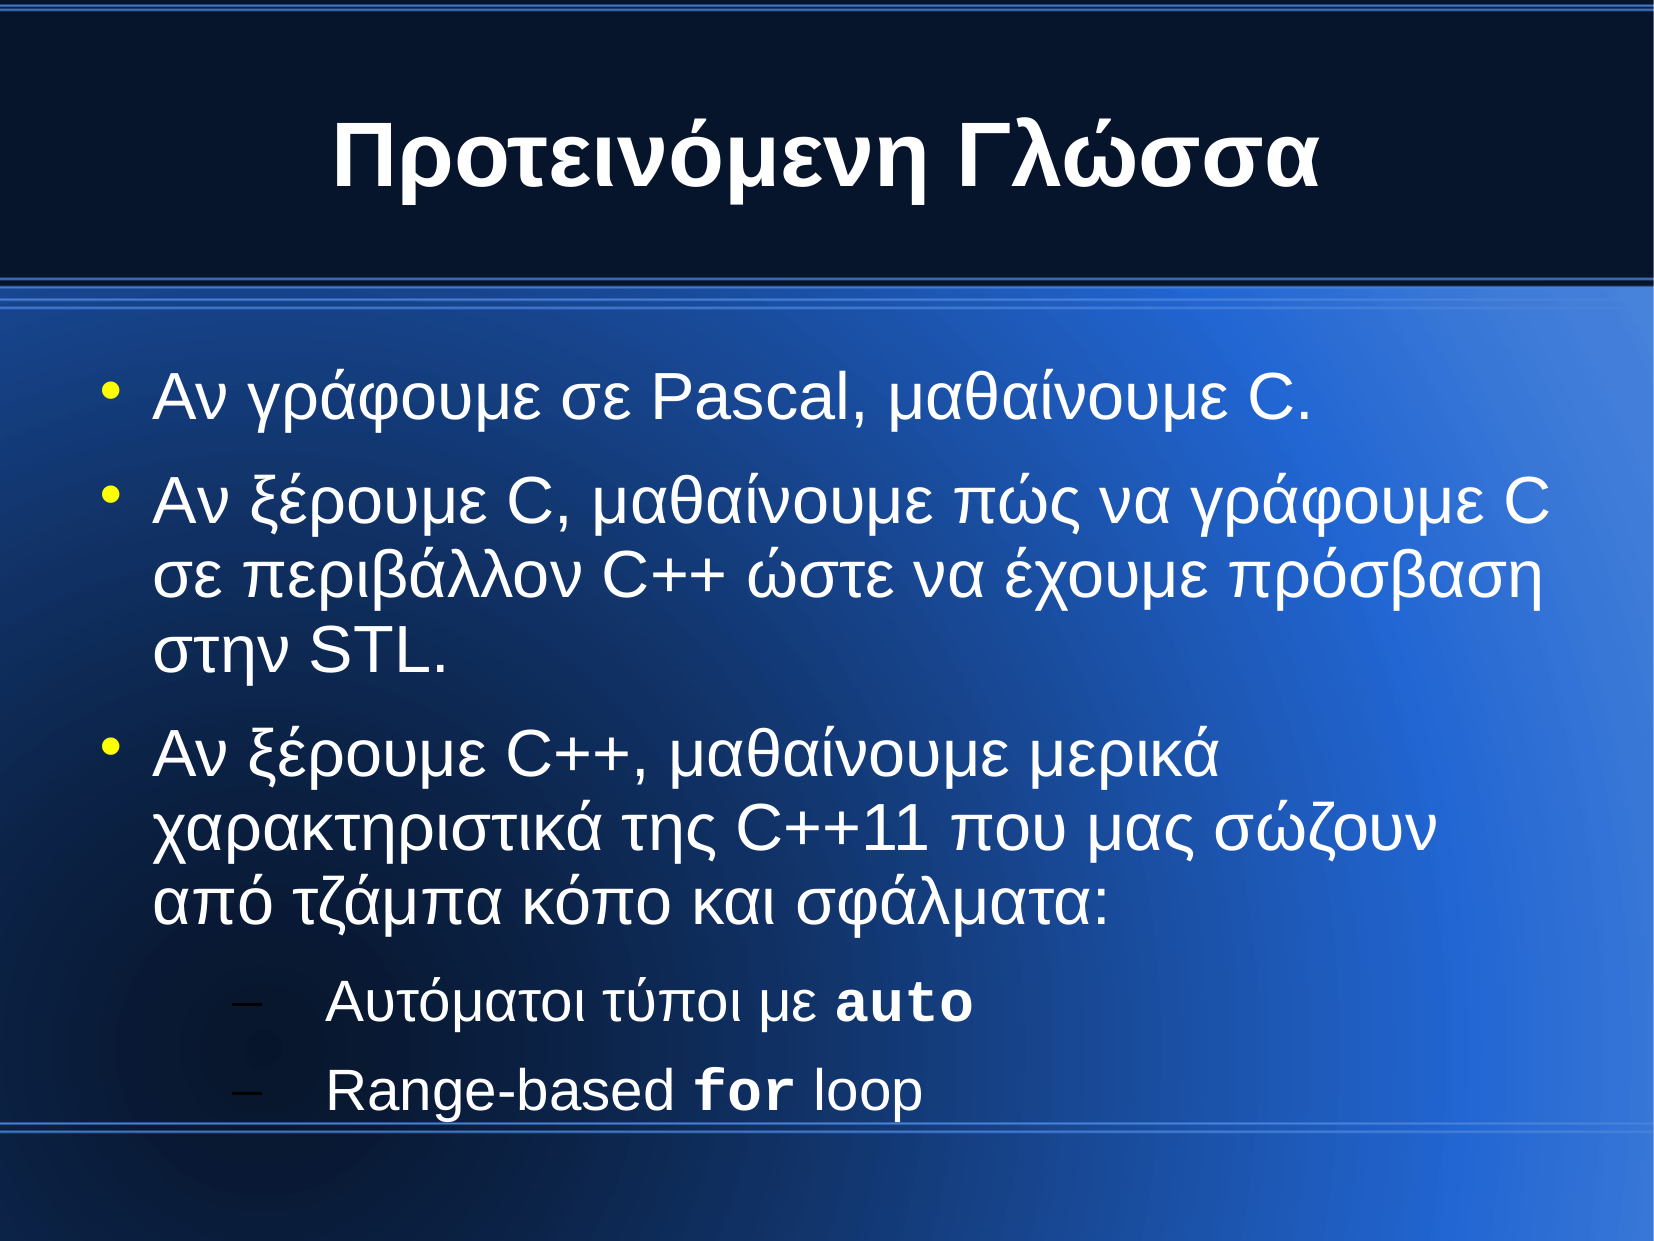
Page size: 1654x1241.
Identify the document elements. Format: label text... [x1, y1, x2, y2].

list Αν γράφουμε σε Pascal, μαθαίνουμε C. Aν ξέρουμε C, μαθαίνουμε πώς να γράφουμε C σε περιβάλλον C++ ώστε να έχουμε πρόσβαση στην STL. Αν ξέρουμε C++, μαθαίνουμε μερικά χαρακτηριστικά της C++11 που μας σώζουν από τζάμπα κόπο και σφάλματα: Αυτόματοι τύποι με auto Range-based for loop [82, 355, 1571, 1174]
title Προτεινόμενη Γλώσσα [82, 49, 1571, 257]
picture [0, 0, 1654, 1241]
